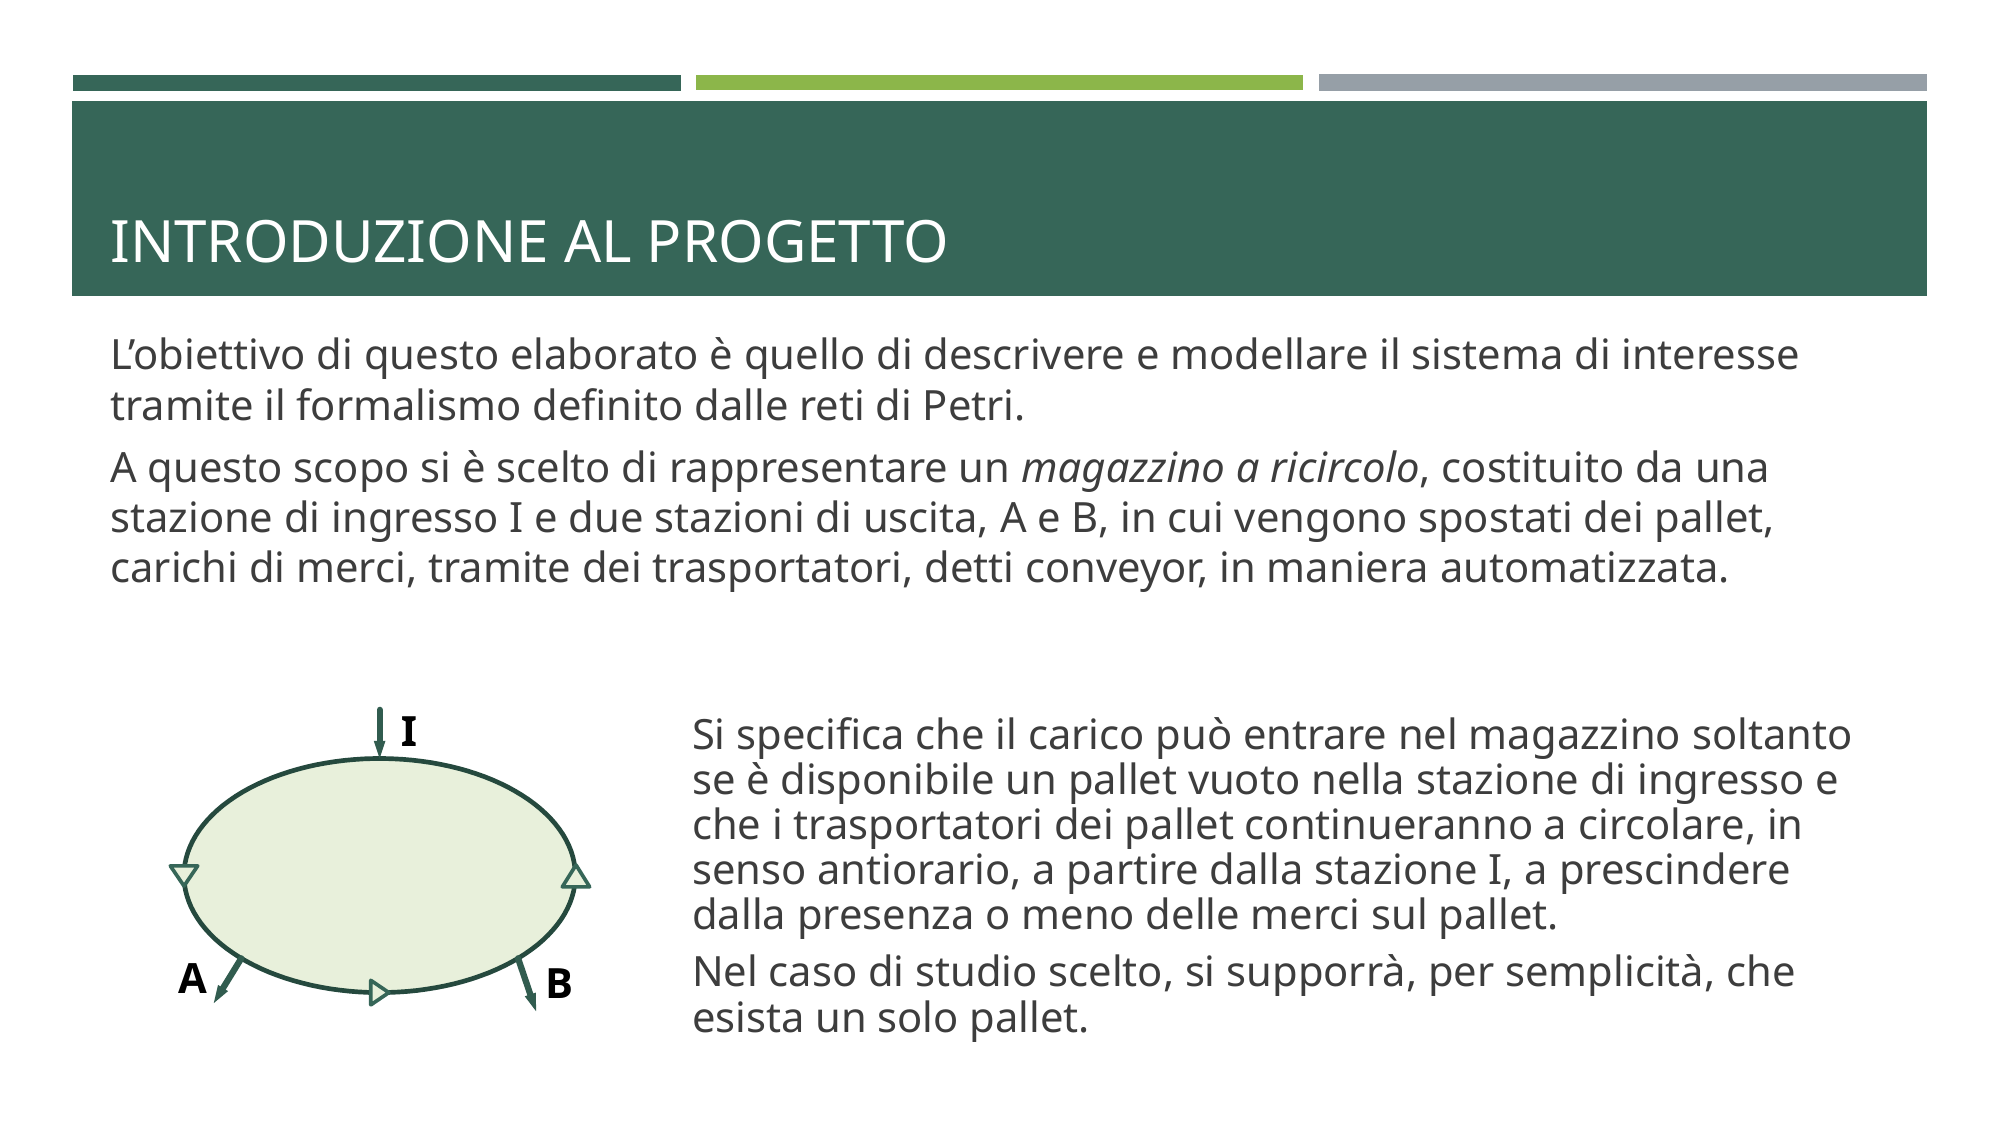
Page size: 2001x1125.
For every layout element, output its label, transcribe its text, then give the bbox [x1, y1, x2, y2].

text_box [170, 758, 590, 1005]
title Introduzione al progetto [95, 115, 1905, 282]
text_box Si specifica che il carico può entrare nel magazzino soltanto se è disponibile un pallet vuoto nella stazione di ingresso e che i trasportatori dei pallet continueranno a circolare, in senso antiorario, a partire dalla stazione I, a prescindere dalla presenza o meno delle merci sul pallet. Nel caso di studio scelto, si supporrà, per semplicità, che esista un solo pallet. [677, 697, 1905, 1057]
text_box I [385, 697, 433, 759]
text_box B [529, 949, 577, 1011]
list L’obiettivo di questo elaborato è quello di descrivere e modellare il sistema di interesse tramite il formalismo definito dalle reti di Petri. A questo scopo si è scelto di rappresentare un magazzino a ricircolo, costituito da una stazione di ingresso I e due stazioni di uscita, A e B, in cui vengono spostati dei pallet, carichi di merci, tramite dei trasportatori, detti conveyor, in maniera automatizzata. [95, 315, 1905, 604]
text_box A [163, 944, 210, 1005]
